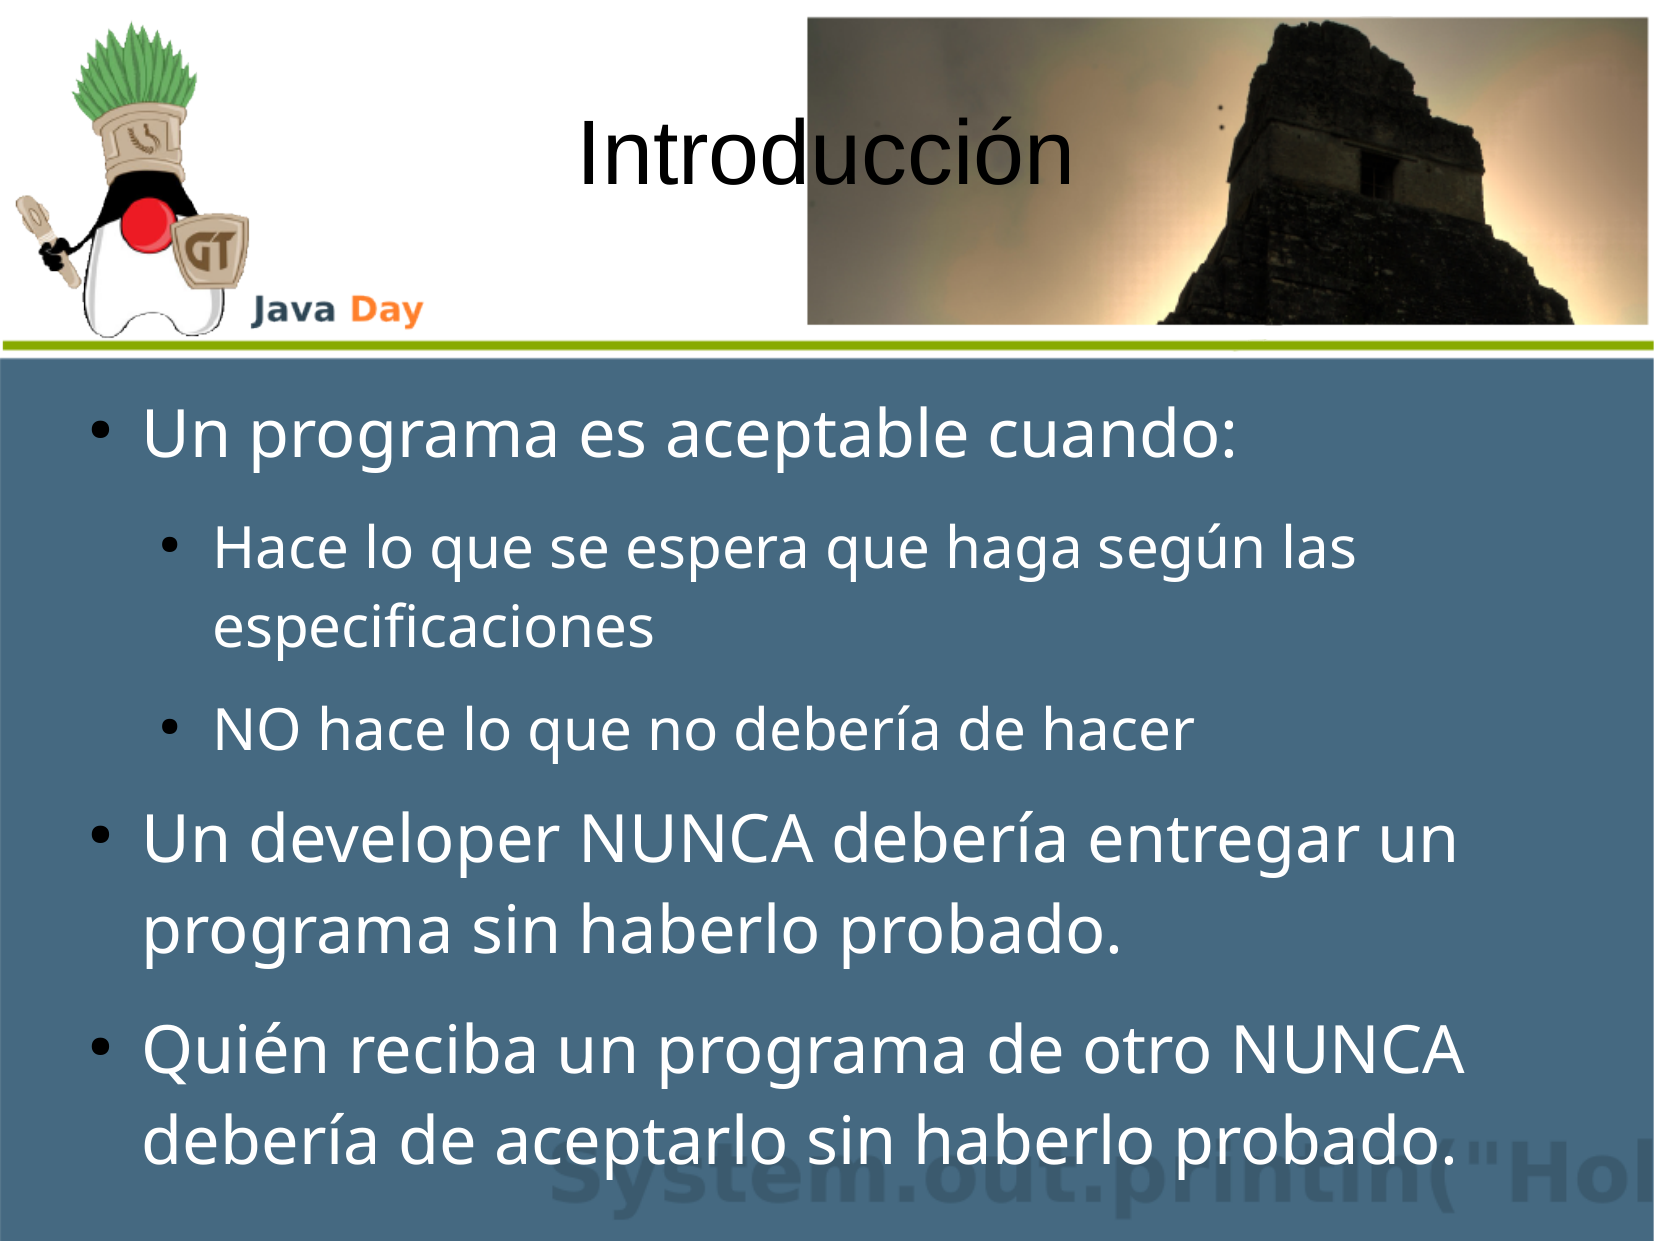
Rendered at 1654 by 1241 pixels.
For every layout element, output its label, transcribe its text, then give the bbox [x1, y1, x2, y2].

list Un programa es aceptable cuando: Hace lo que se espera que haga según las especificaciones NO hace lo que no debería de hacer Un developer NUNCA debería entregar un programa sin haberlo probado. Quién reciba un programa de otro NUNCA debería de aceptarlo sin haberlo probado. [70, 386, 1559, 1205]
title Introducción [82, 49, 1571, 257]
picture [0, 0, 1654, 1241]
